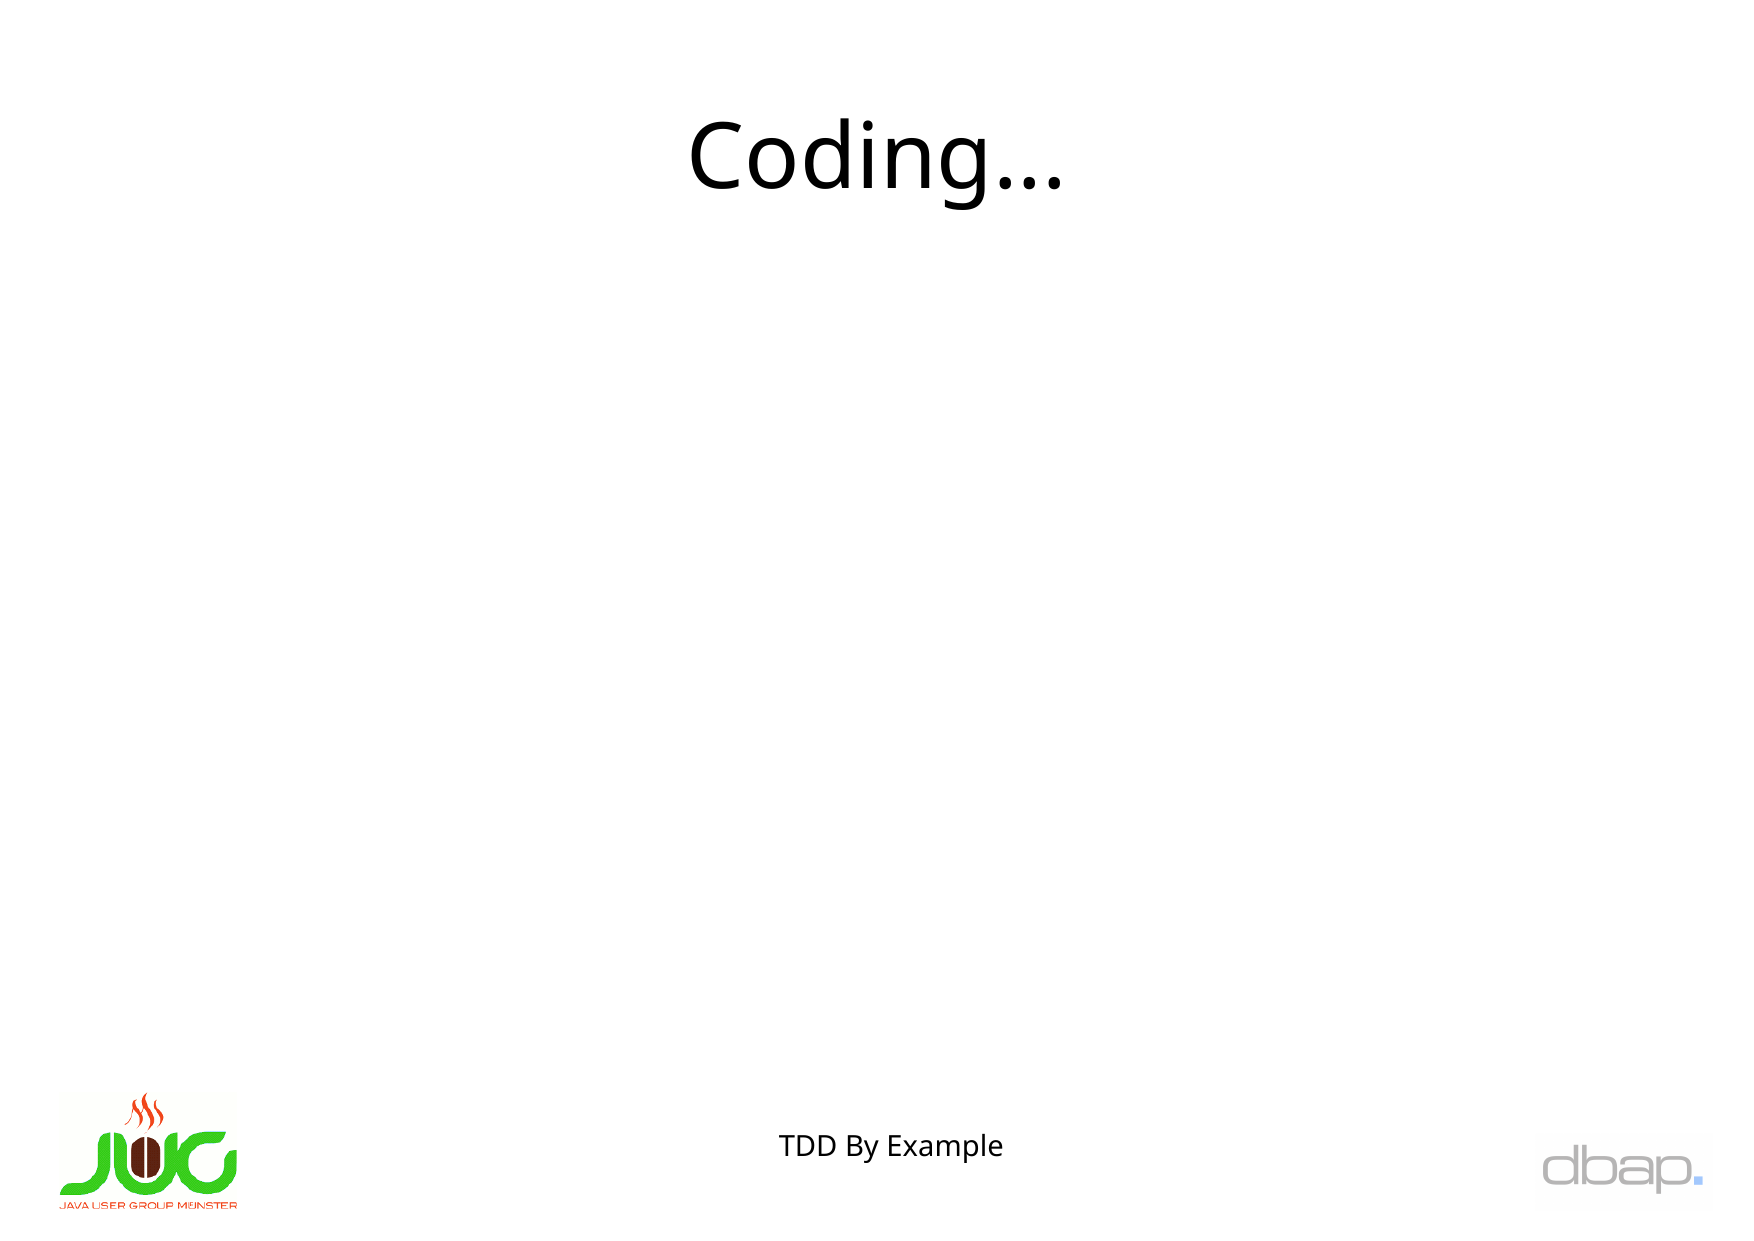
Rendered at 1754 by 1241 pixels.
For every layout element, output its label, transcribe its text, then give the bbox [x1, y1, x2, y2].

picture [1535, 1133, 1713, 1211]
title Coding... [87, 49, 1667, 257]
picture [59, 1092, 237, 1209]
